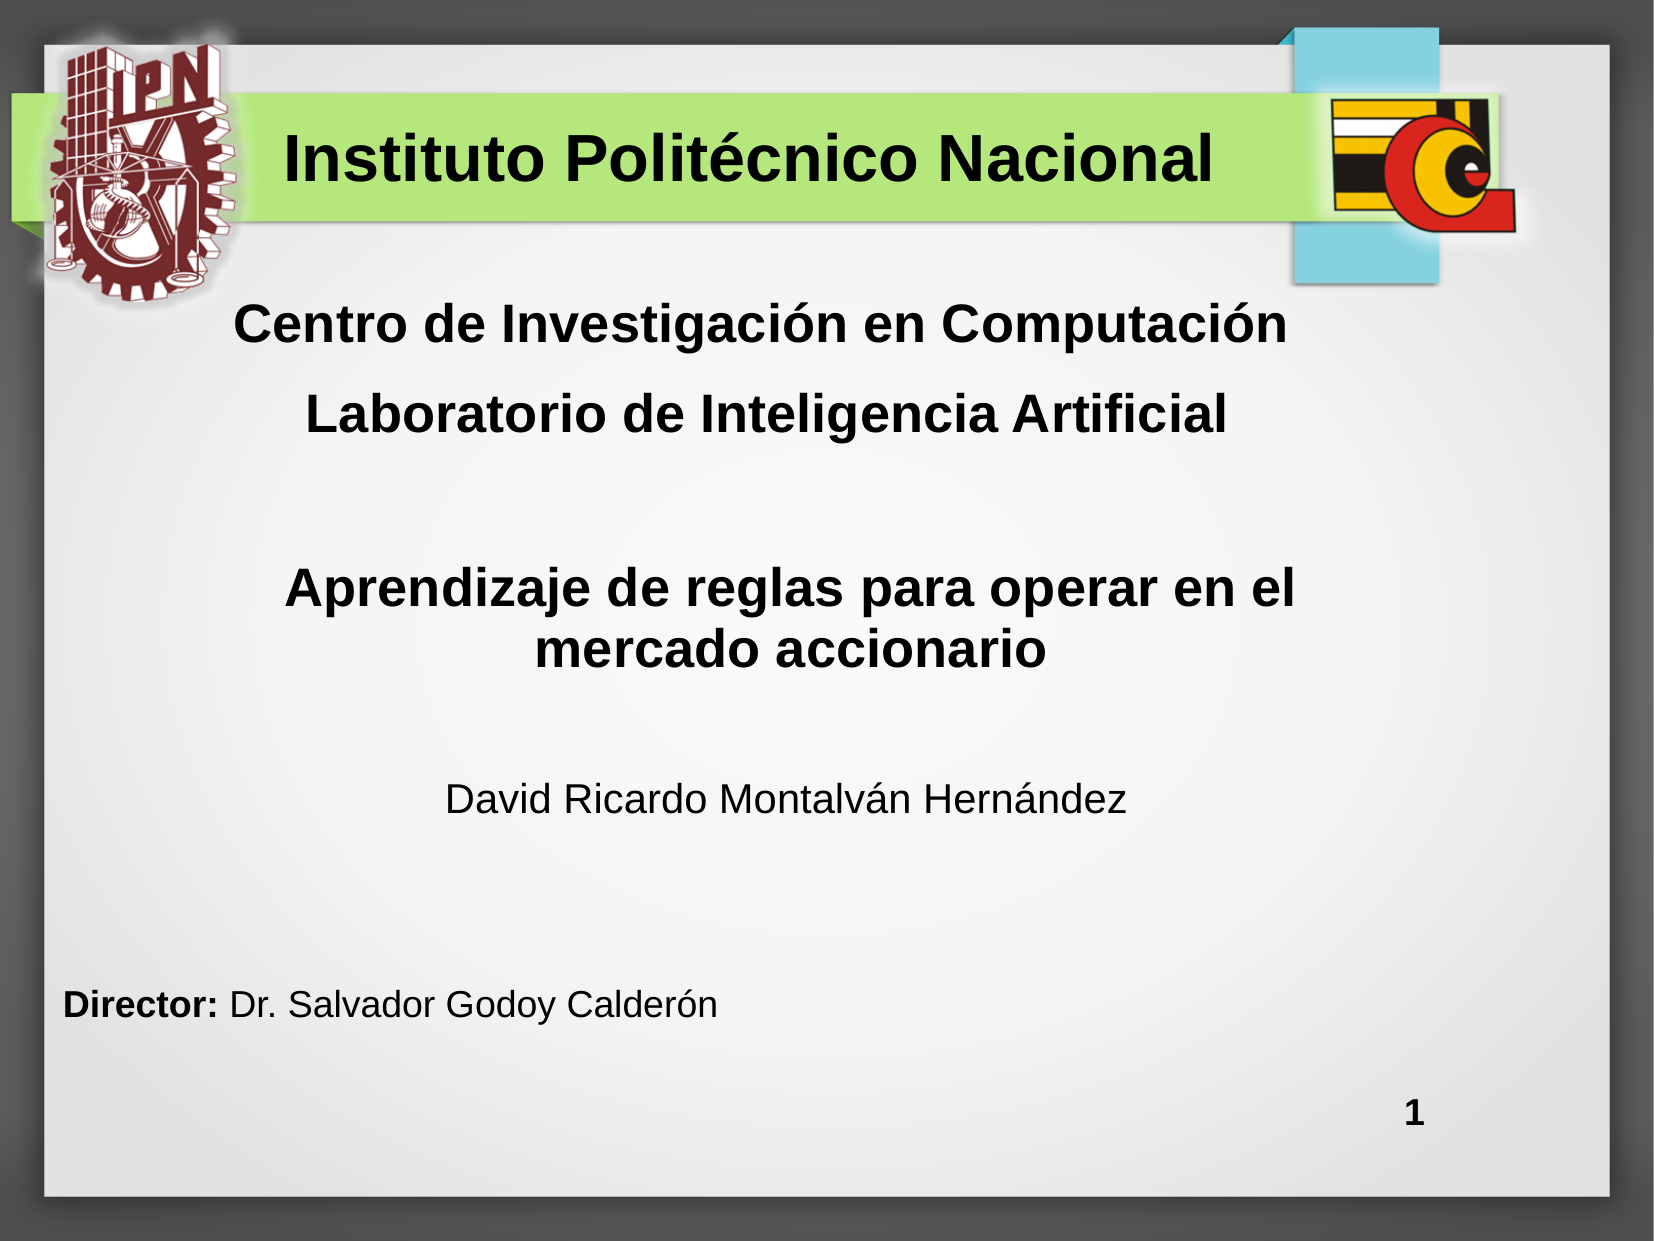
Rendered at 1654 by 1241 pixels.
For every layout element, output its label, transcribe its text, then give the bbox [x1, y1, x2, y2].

text_box David Ricardo Montalván Hernández [403, 768, 1170, 831]
text_box Centro de Investigación en Computación [101, 255, 1422, 393]
text_box Aprendizaje de reglas para operar en el mercado accionario [168, 549, 1414, 687]
text_box Instituto Politécnico Nacional [225, 67, 1276, 250]
text_box Laboratorio de Inteligencia Artificial [212, 376, 1323, 513]
picture [0, 0, 1654, 1241]
text_box <number> [1389, 1083, 1601, 1141]
text_box Director: Dr. Salvador Godoy Calderón [48, 975, 1084, 1033]
